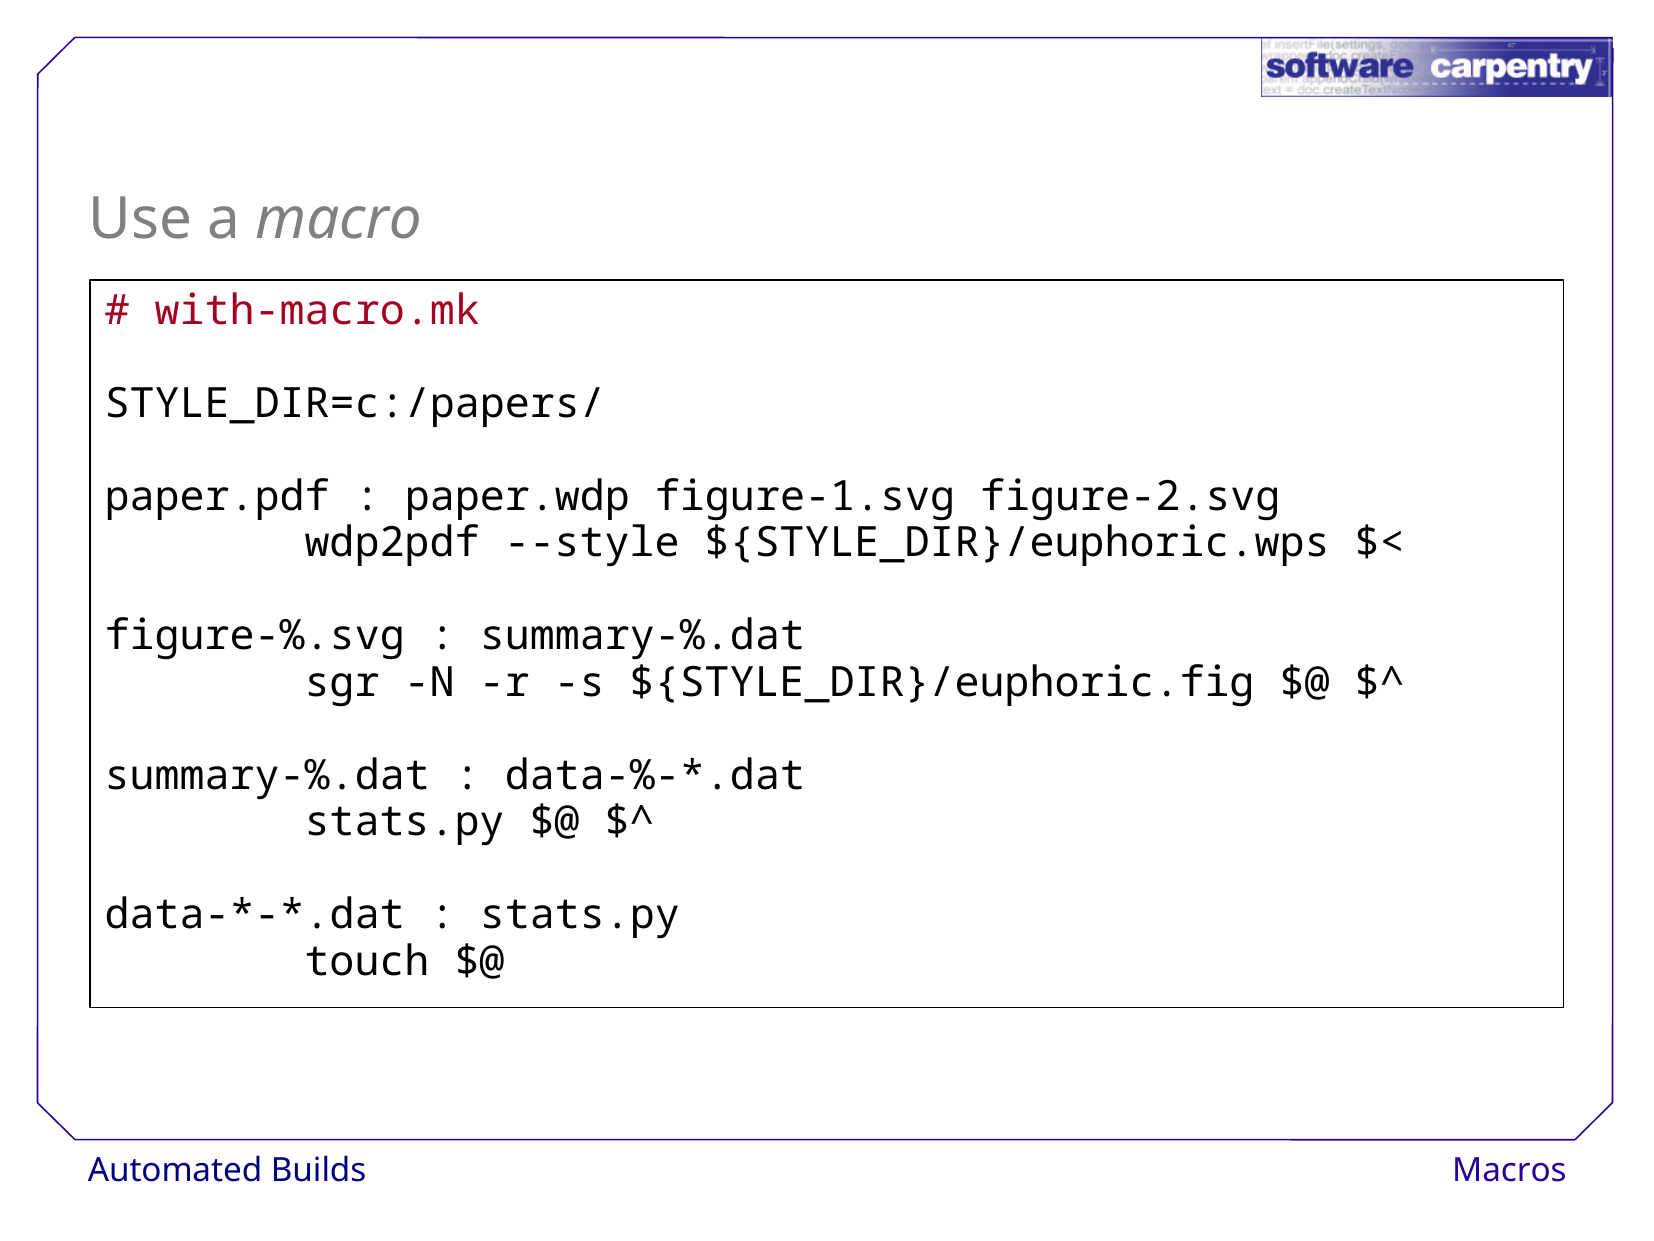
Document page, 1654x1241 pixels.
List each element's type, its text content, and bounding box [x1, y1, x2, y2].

picture [1261, 39, 1613, 97]
text_box # with-macro.mk STYLE_DIR=c:/papers/ paper.pdf : paper.wdp figure-1.svg figure-2.svg wdp2pdf --style ${STYLE_DIR}/euphoric.wps $< figure-%.svg : summary-%.dat sgr -N -r -s ${STYLE_DIR}/euphoric.fig $@ $^ summary-%.dat : data-%-*.dat stats.py $@ $^ data-*-*.dat : stats.py touch $@ [89, 279, 1564, 1008]
text_box Use a macro [73, 138, 587, 259]
